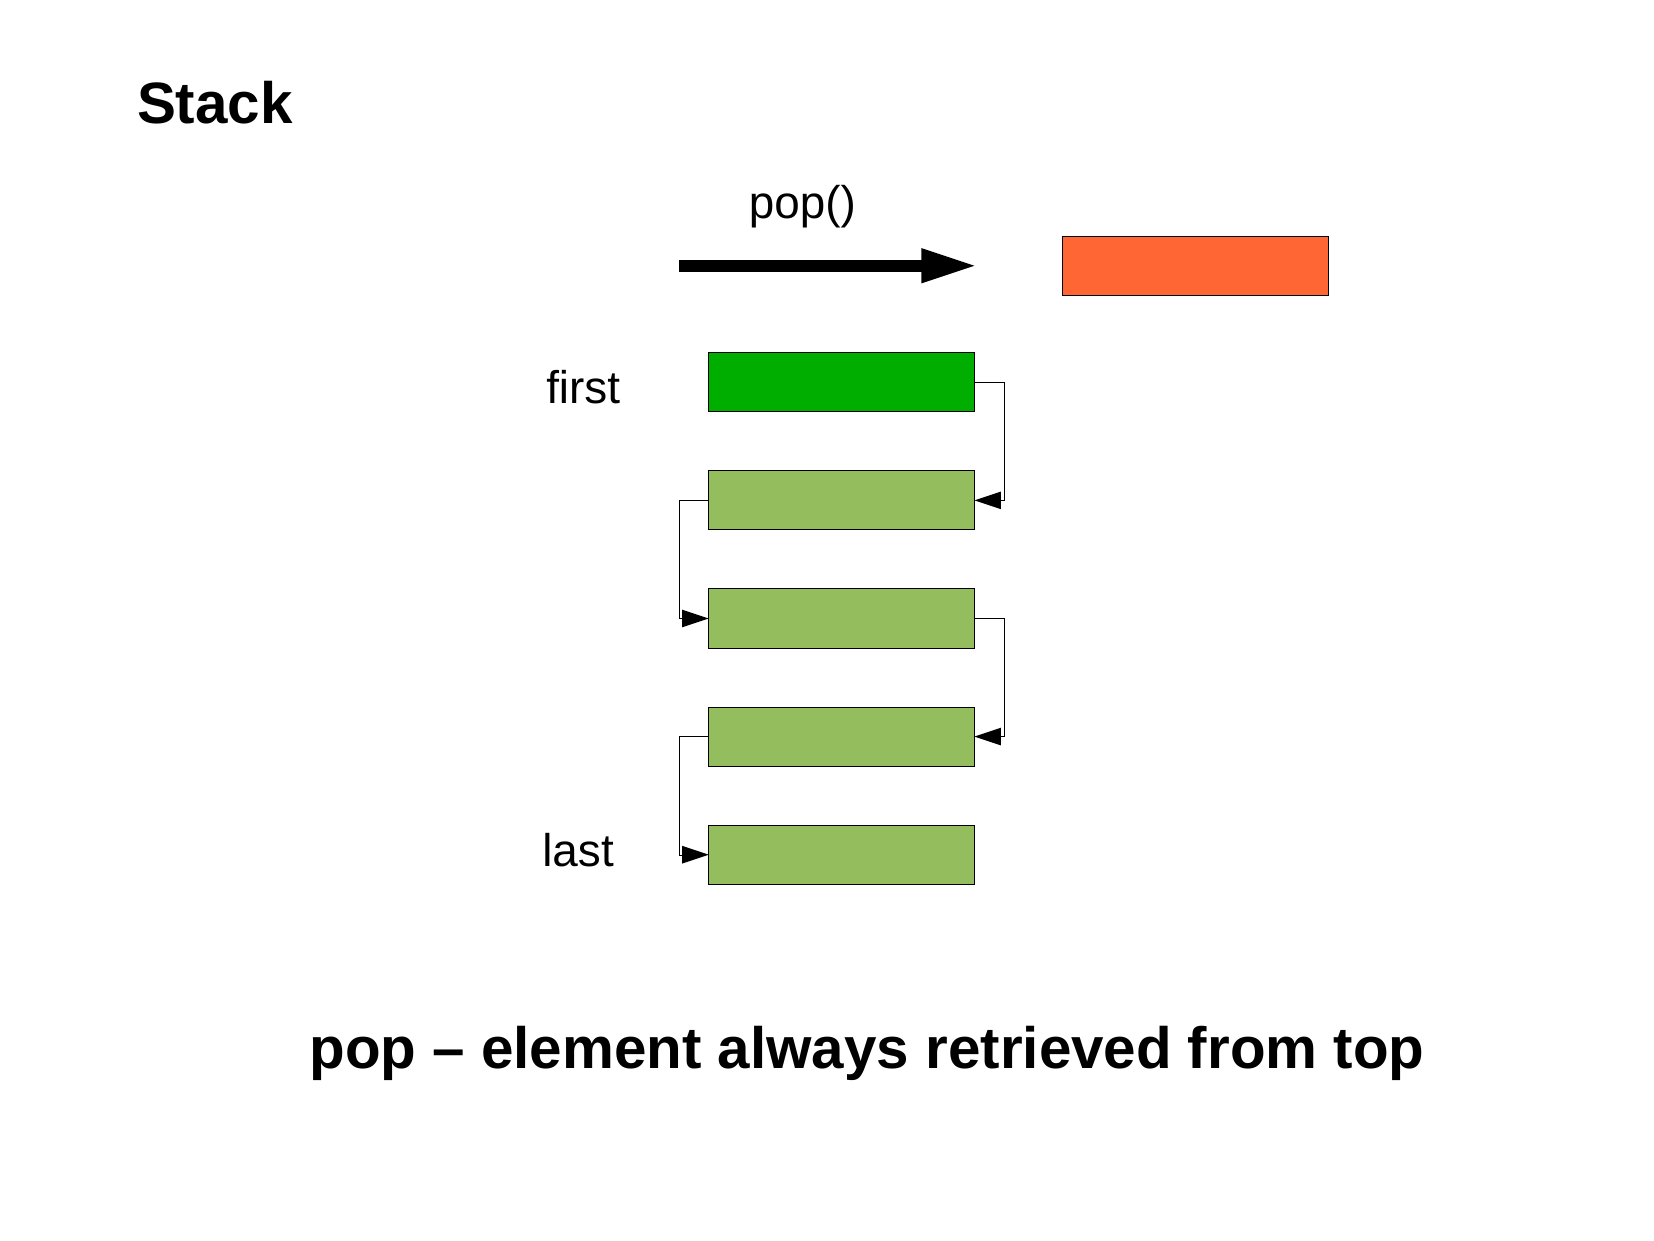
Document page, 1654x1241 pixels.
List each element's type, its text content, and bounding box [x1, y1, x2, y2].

text_box [1062, 236, 1329, 296]
text_box pop() [734, 169, 886, 236]
text_box [708, 470, 975, 530]
text_box first [531, 354, 684, 421]
text_box [708, 707, 975, 767]
text_box last [527, 817, 680, 884]
text_box [708, 825, 975, 885]
text_box pop – element always retrieved from top [295, 1008, 1441, 1089]
text_box [708, 588, 975, 649]
text_box Stack [122, 63, 308, 144]
text_box [708, 352, 975, 412]
